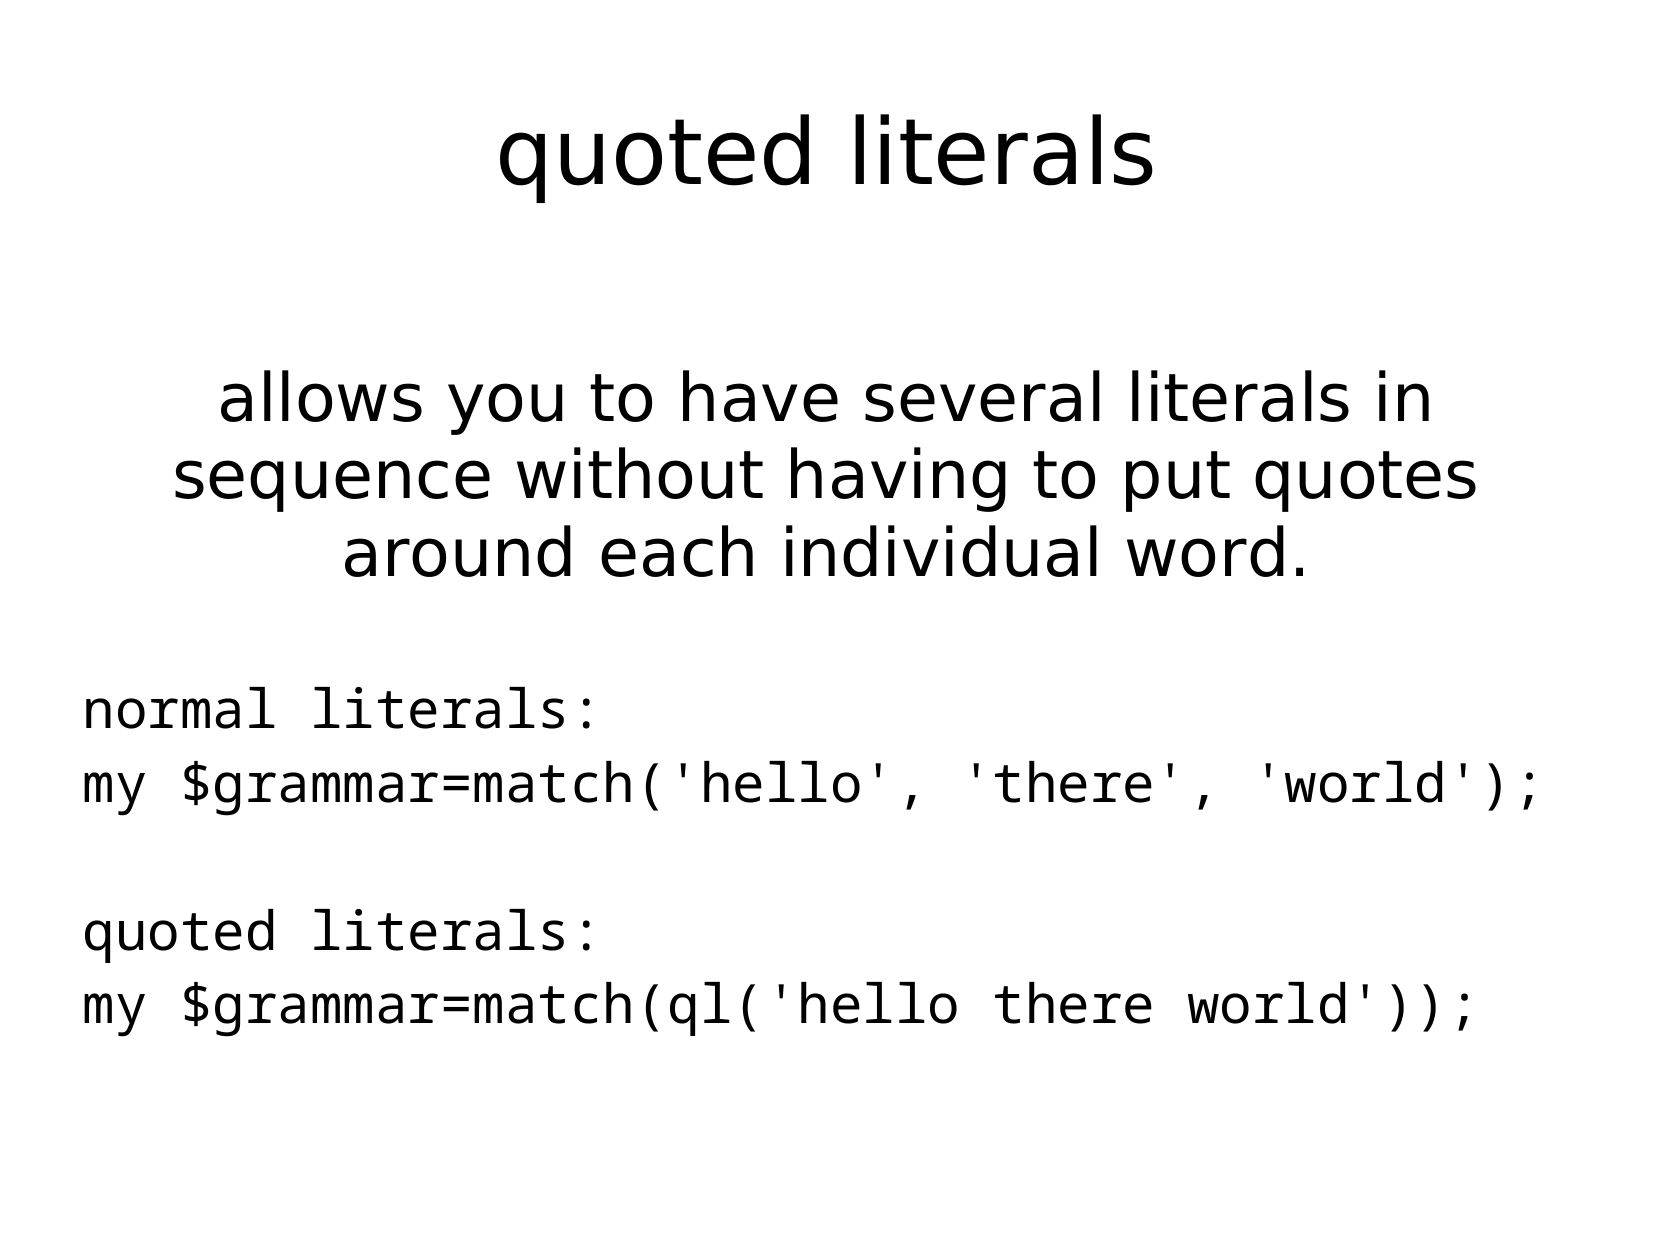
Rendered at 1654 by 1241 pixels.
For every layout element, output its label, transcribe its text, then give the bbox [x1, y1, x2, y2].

subtitle allows you to have several literals in sequence without having to put quotes around each individual word. normal literals: my $grammar=match('hello', 'there', 'world'); quoted literals: my $grammar=match(ql('hello there world')); [82, 290, 1571, 1109]
title quoted literals [82, 49, 1571, 257]
